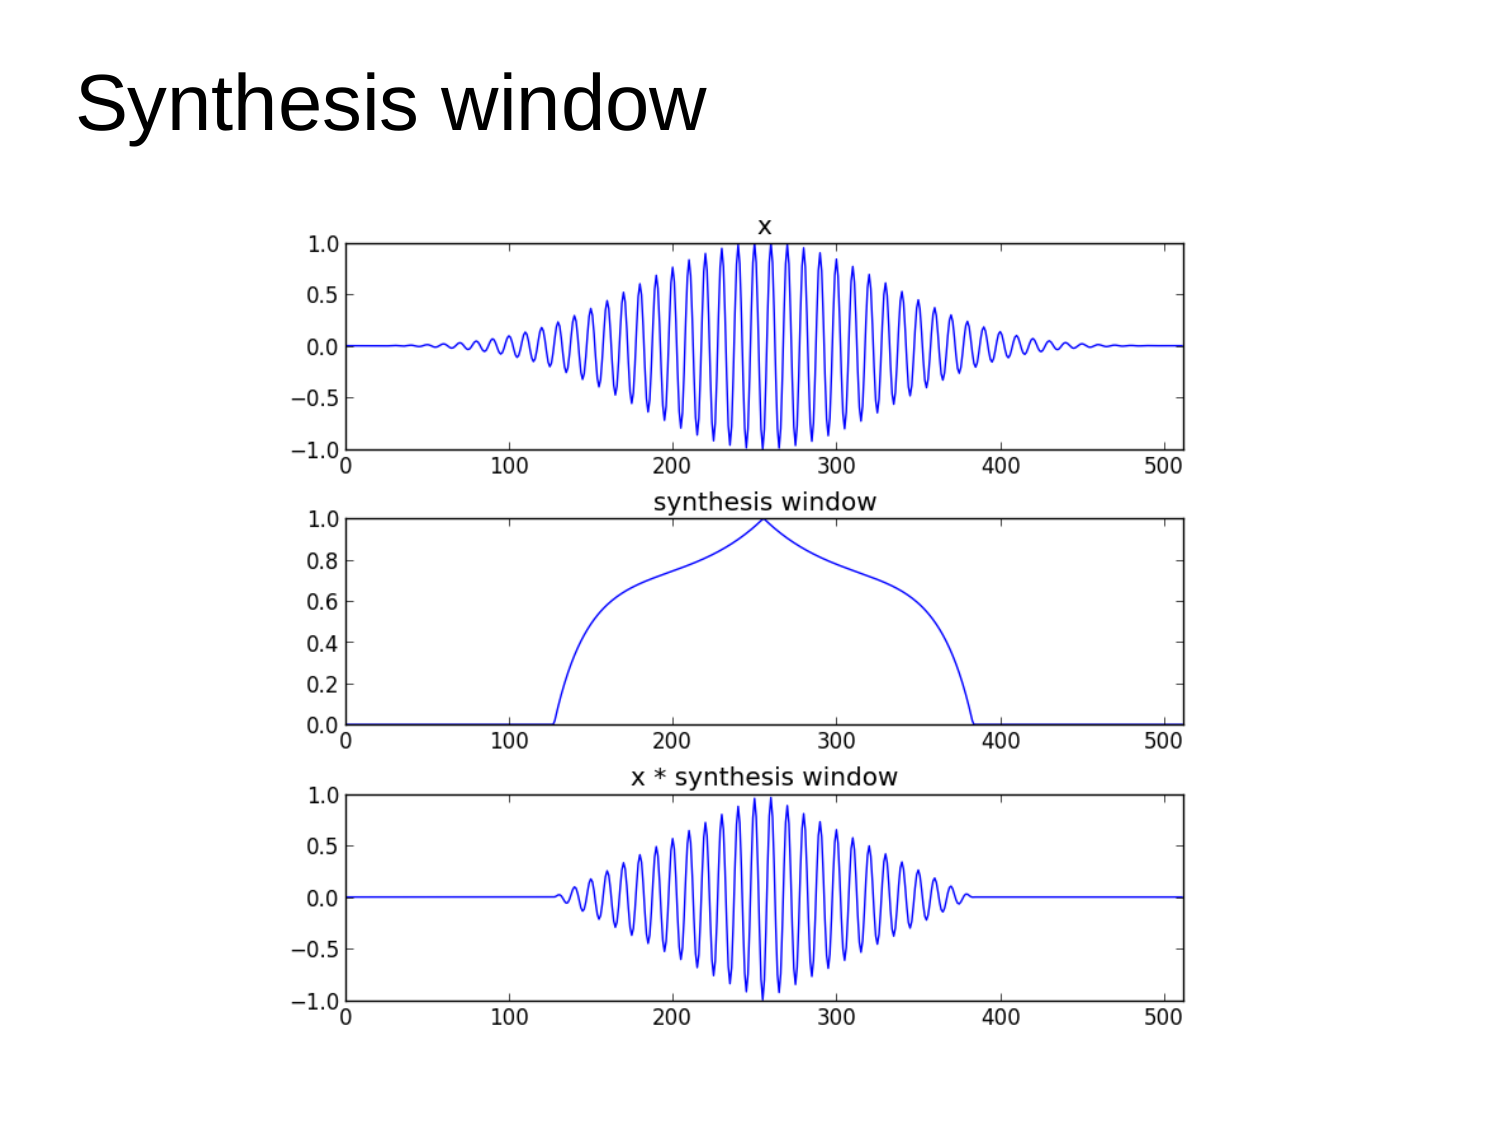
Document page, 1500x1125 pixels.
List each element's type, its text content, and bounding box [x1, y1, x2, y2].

picture [210, 149, 1291, 1096]
title Synthesis window [75, 9, 1425, 198]
